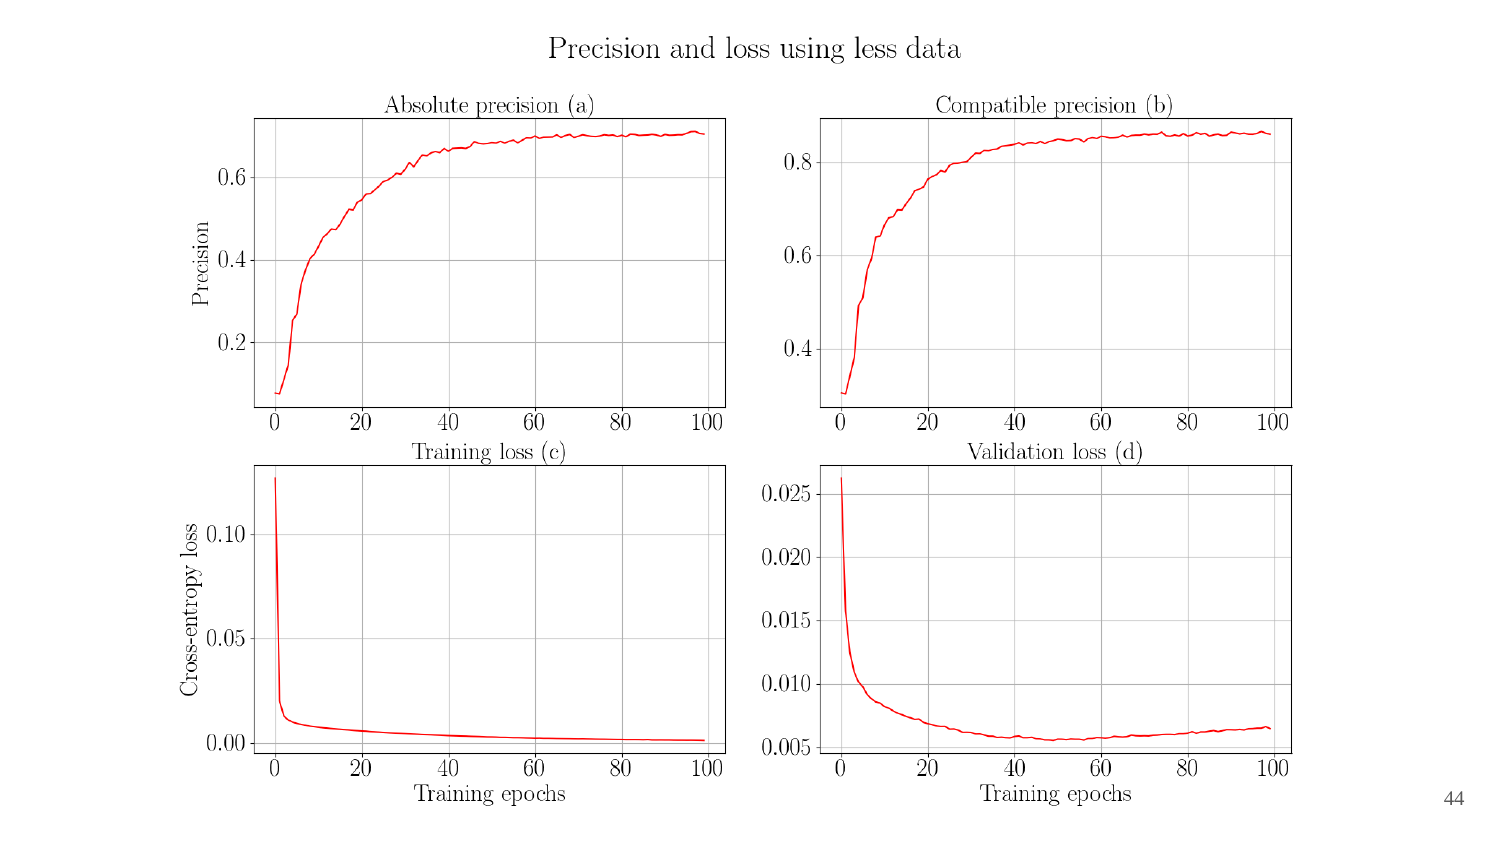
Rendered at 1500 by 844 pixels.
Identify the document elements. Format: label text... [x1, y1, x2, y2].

slide_number <number> [1425, 764, 1480, 830]
picture [86, 19, 1425, 844]
